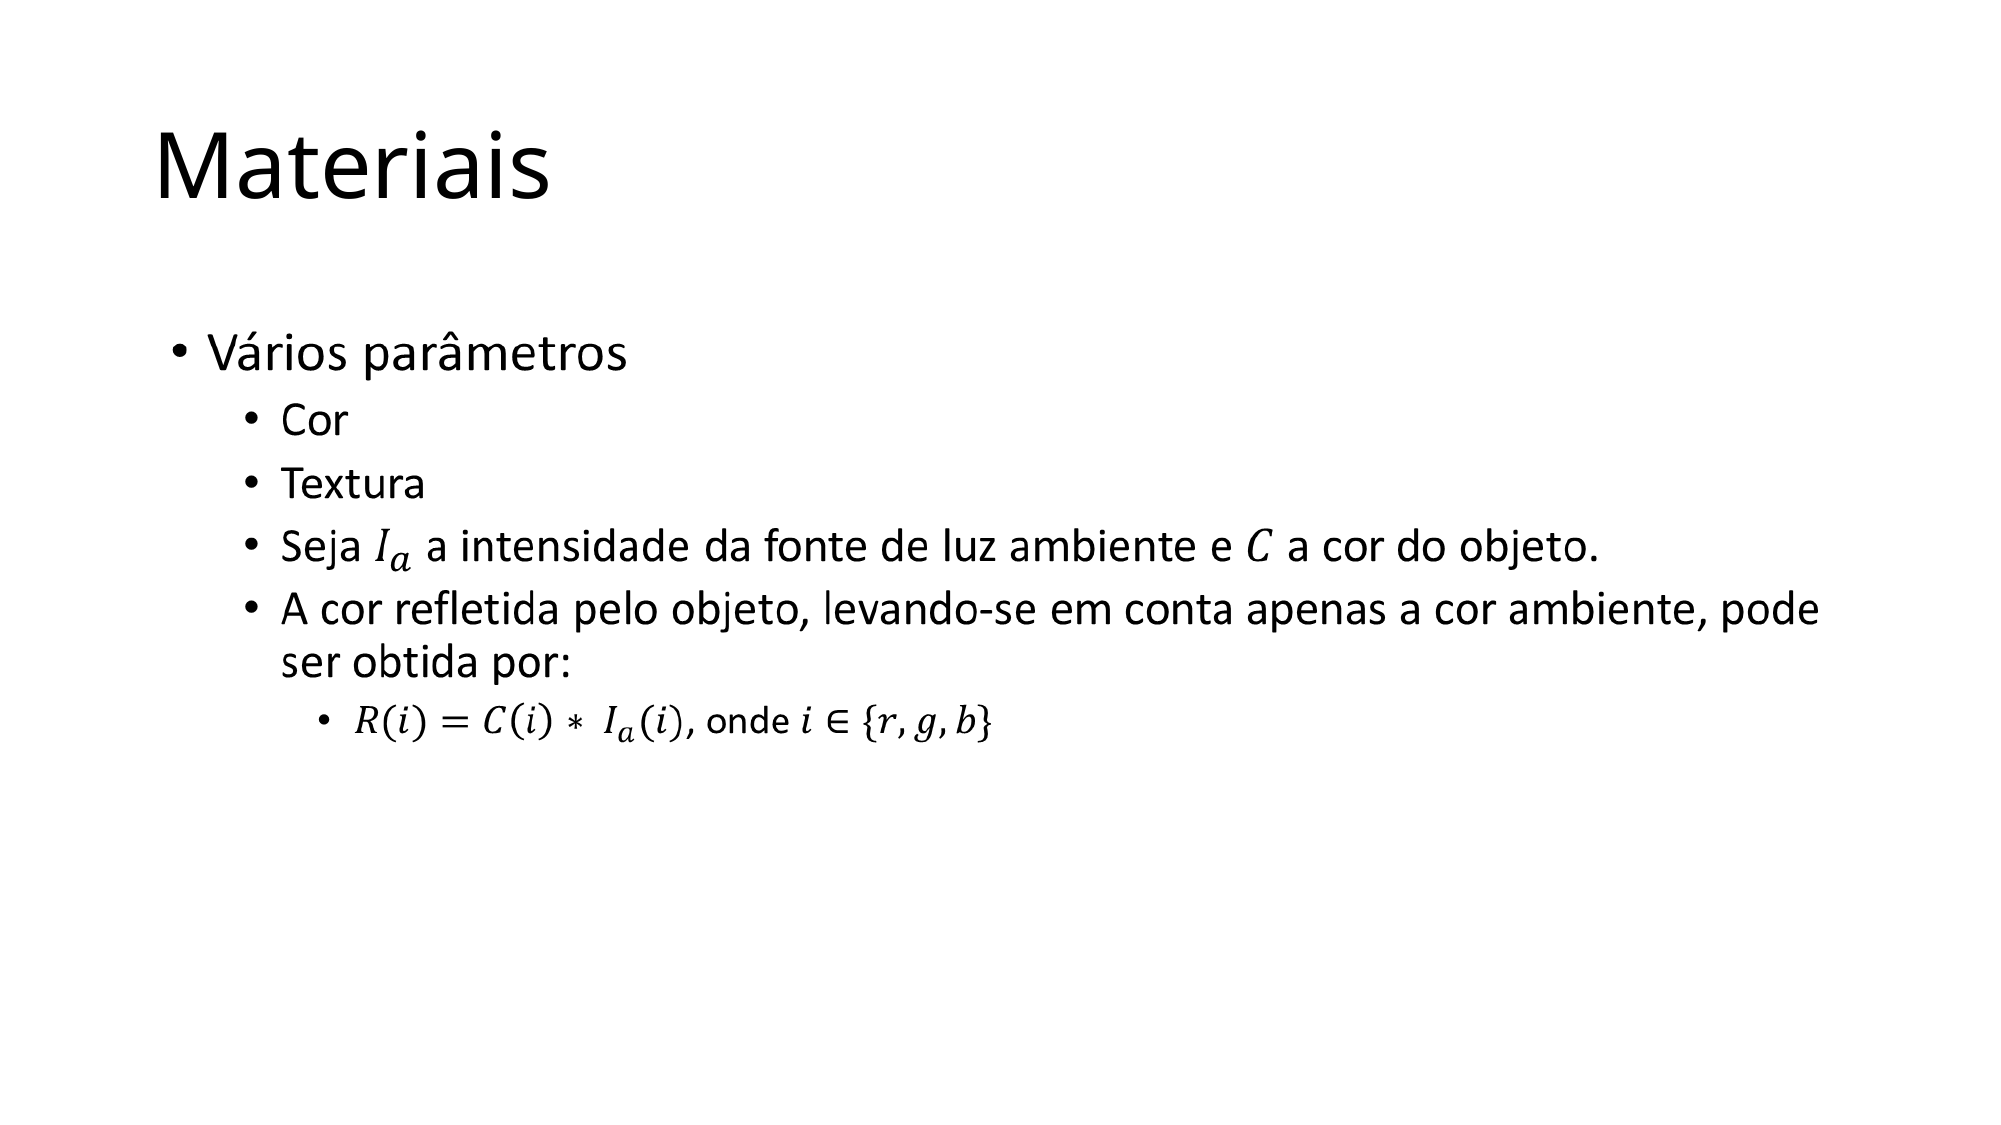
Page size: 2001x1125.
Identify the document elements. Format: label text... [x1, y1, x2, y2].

title Materiais [137, 59, 1863, 278]
list [137, 299, 1863, 1014]
